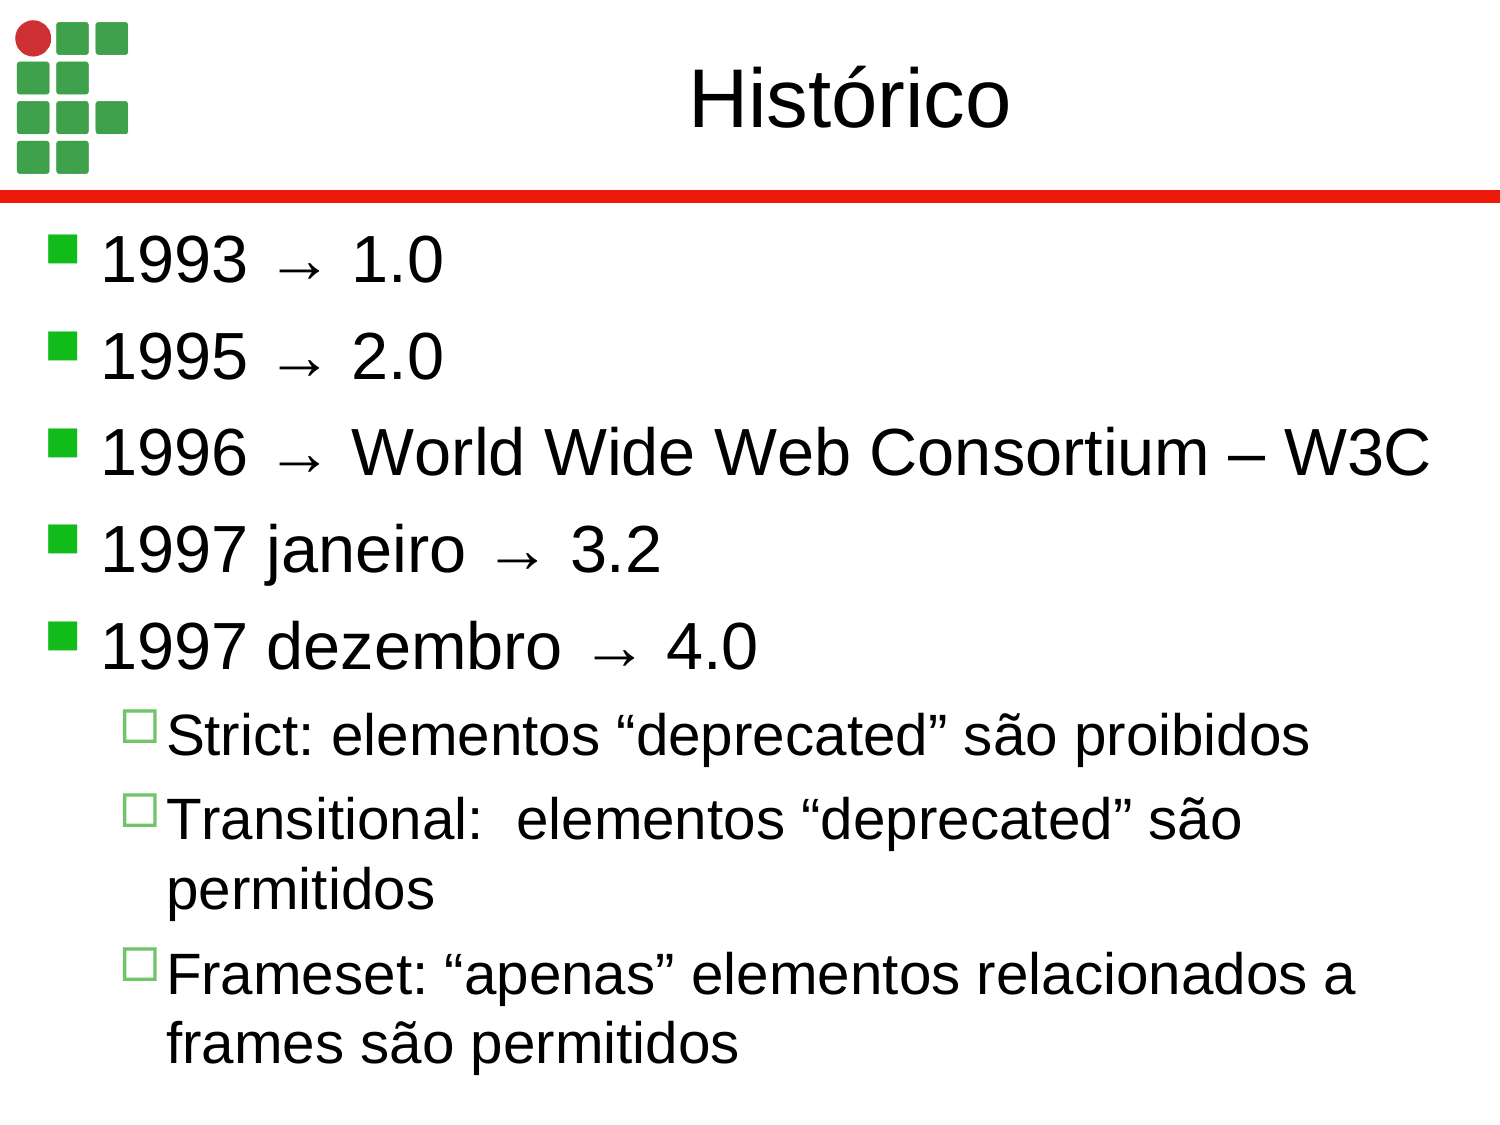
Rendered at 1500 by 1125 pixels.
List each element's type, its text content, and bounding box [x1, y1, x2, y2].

picture [14, 16, 130, 178]
title Histórico [230, 0, 1471, 202]
list 1993 → 1.0 1995 → 2.0 1996 → World Wide Web Consortium – W3C 1997 janeiro → 3.2 1997 dezembro → 4.0 Strict: elementos “deprecated” são proibidos Transitional: elementos “deprecated” são permitidos Frameset: “apenas” elementos relacionados a frames são permitidos [29, 207, 1471, 1087]
